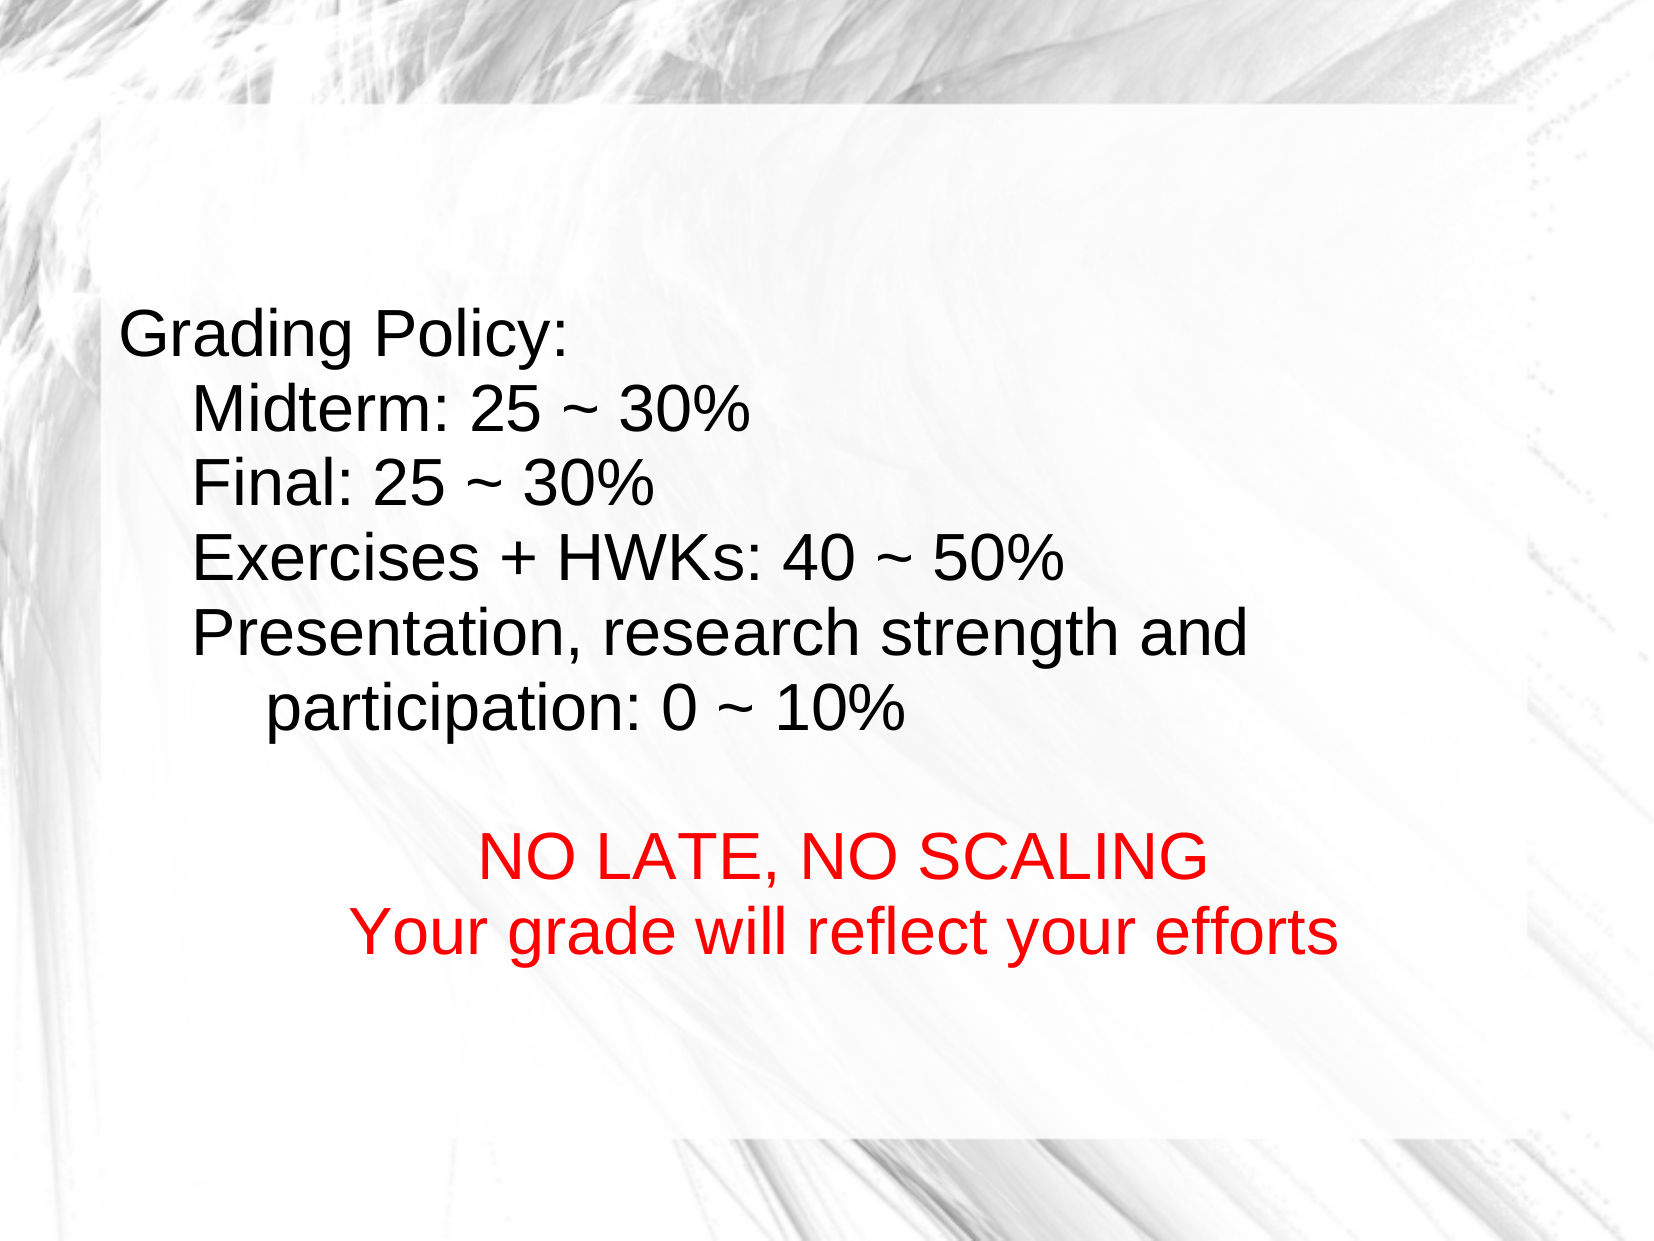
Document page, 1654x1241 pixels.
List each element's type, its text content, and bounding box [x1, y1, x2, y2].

subtitle Grading Policy: Midterm: 25 ~ 30% Final: 25 ~ 30% Exercises + HWKs: 40 ~ 50% Presentation, research strength and participation: 0 ~ 10% NO LATE, NO SCALING Your grade will reflect your efforts [118, 295, 1571, 969]
picture [0, 0, 1654, 1241]
